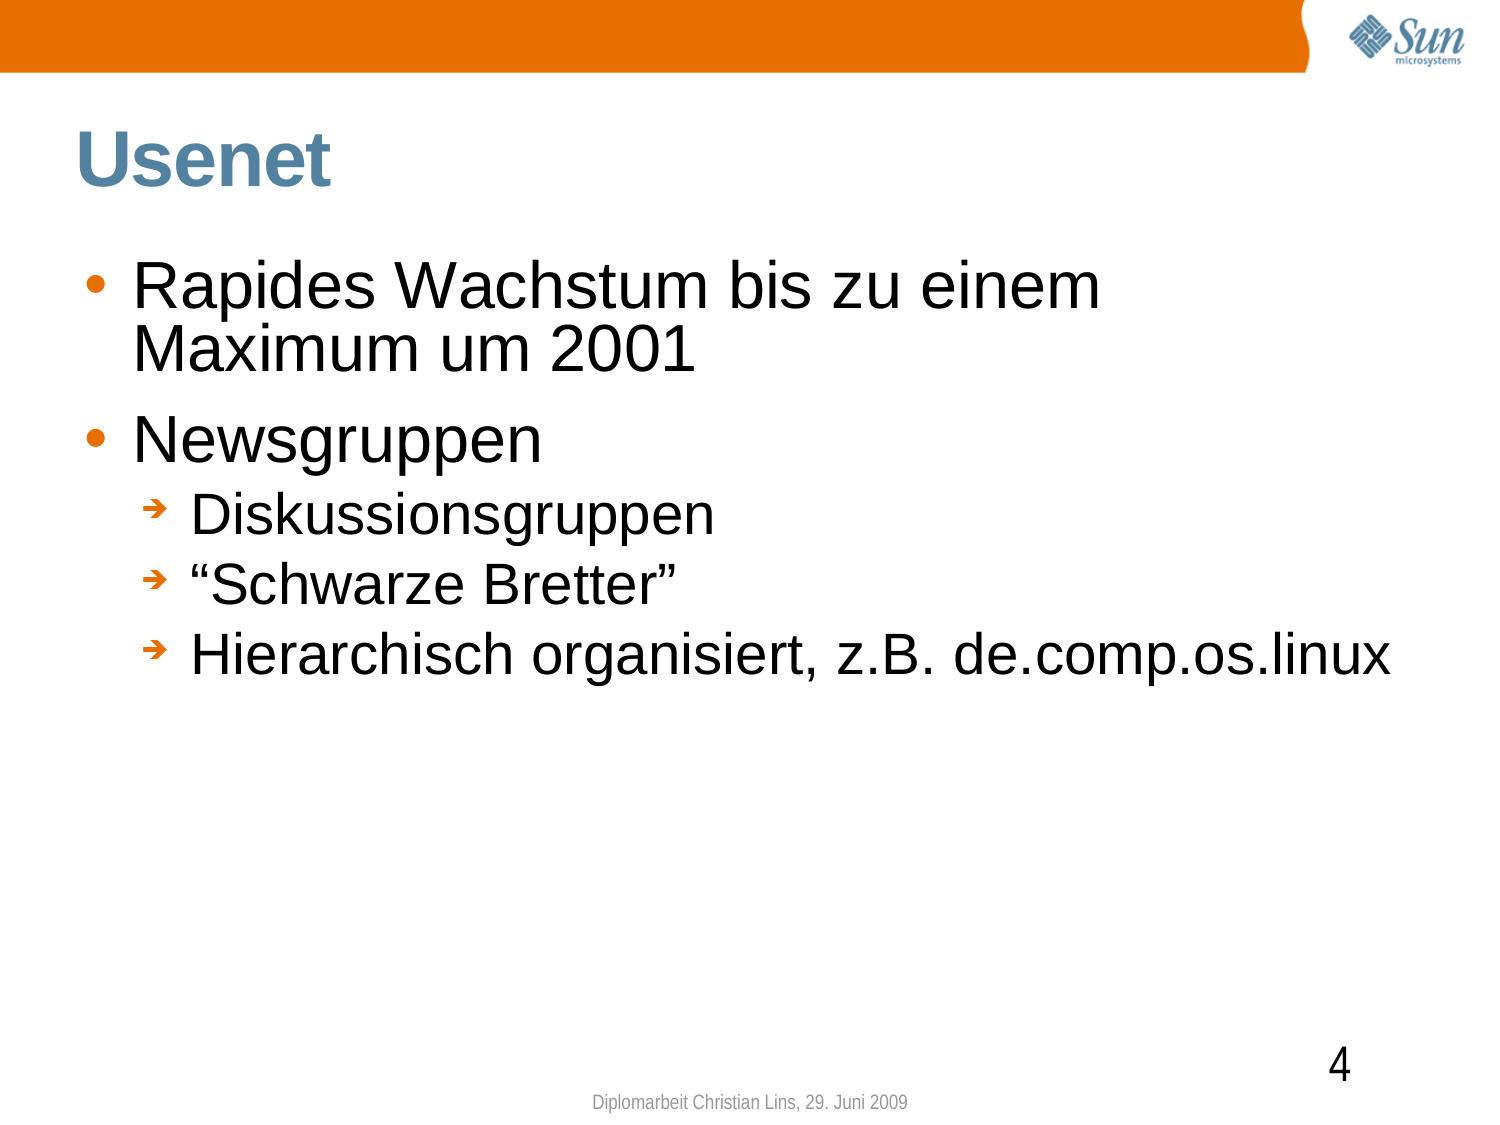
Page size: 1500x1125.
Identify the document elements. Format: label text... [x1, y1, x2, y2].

title Usenet [75, 122, 1438, 228]
list Rapides Wachstum bis zu einem Maximum um 2001 Newsgruppen Diskussionsgruppen “Schwarze Bretter” Hierarchisch organisiert, z.B. de.comp.os.linux [64, 257, 1402, 952]
picture [0, 0, 1500, 75]
